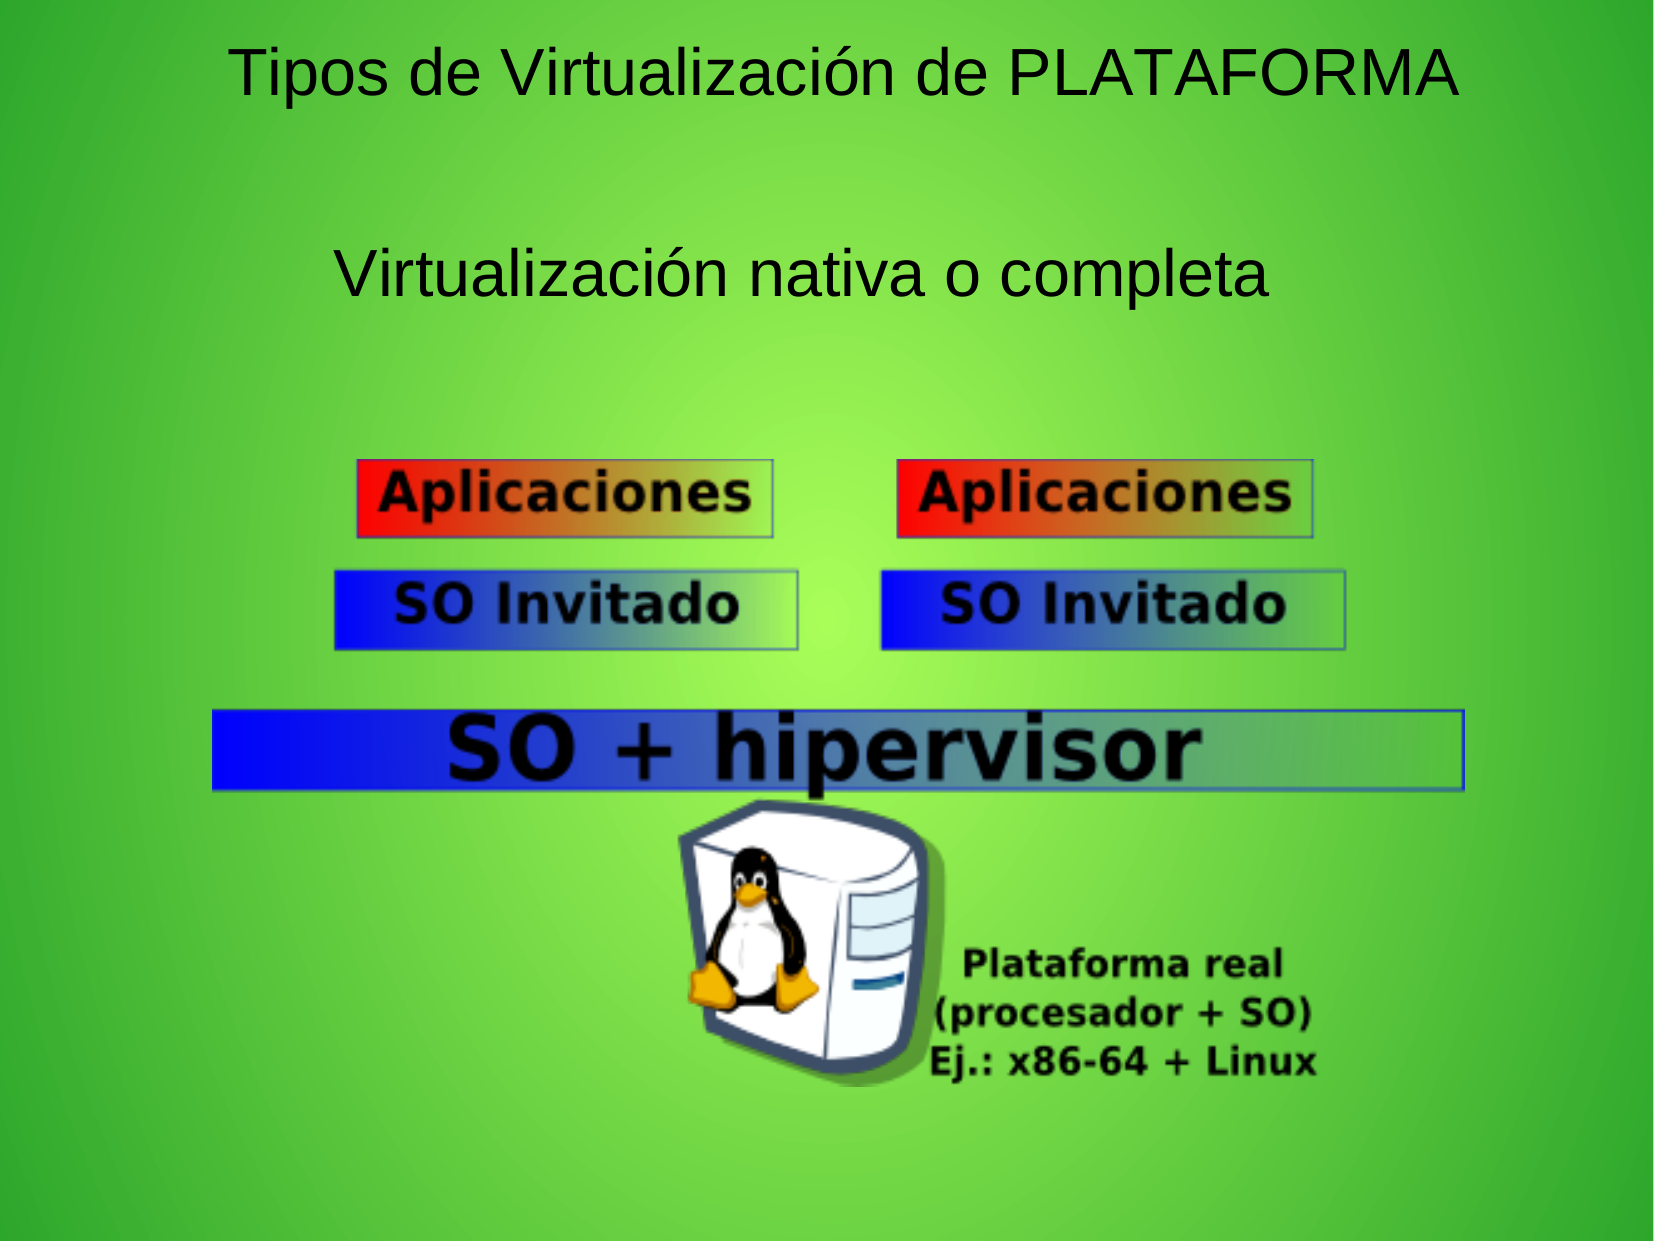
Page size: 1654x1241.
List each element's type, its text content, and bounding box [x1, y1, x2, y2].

text_box Virtualización nativa o completa [319, 228, 1394, 319]
text_box Tipos de Virtualización de PLATAFORMA [212, 28, 1459, 119]
picture [0, 0, 1654, 1241]
